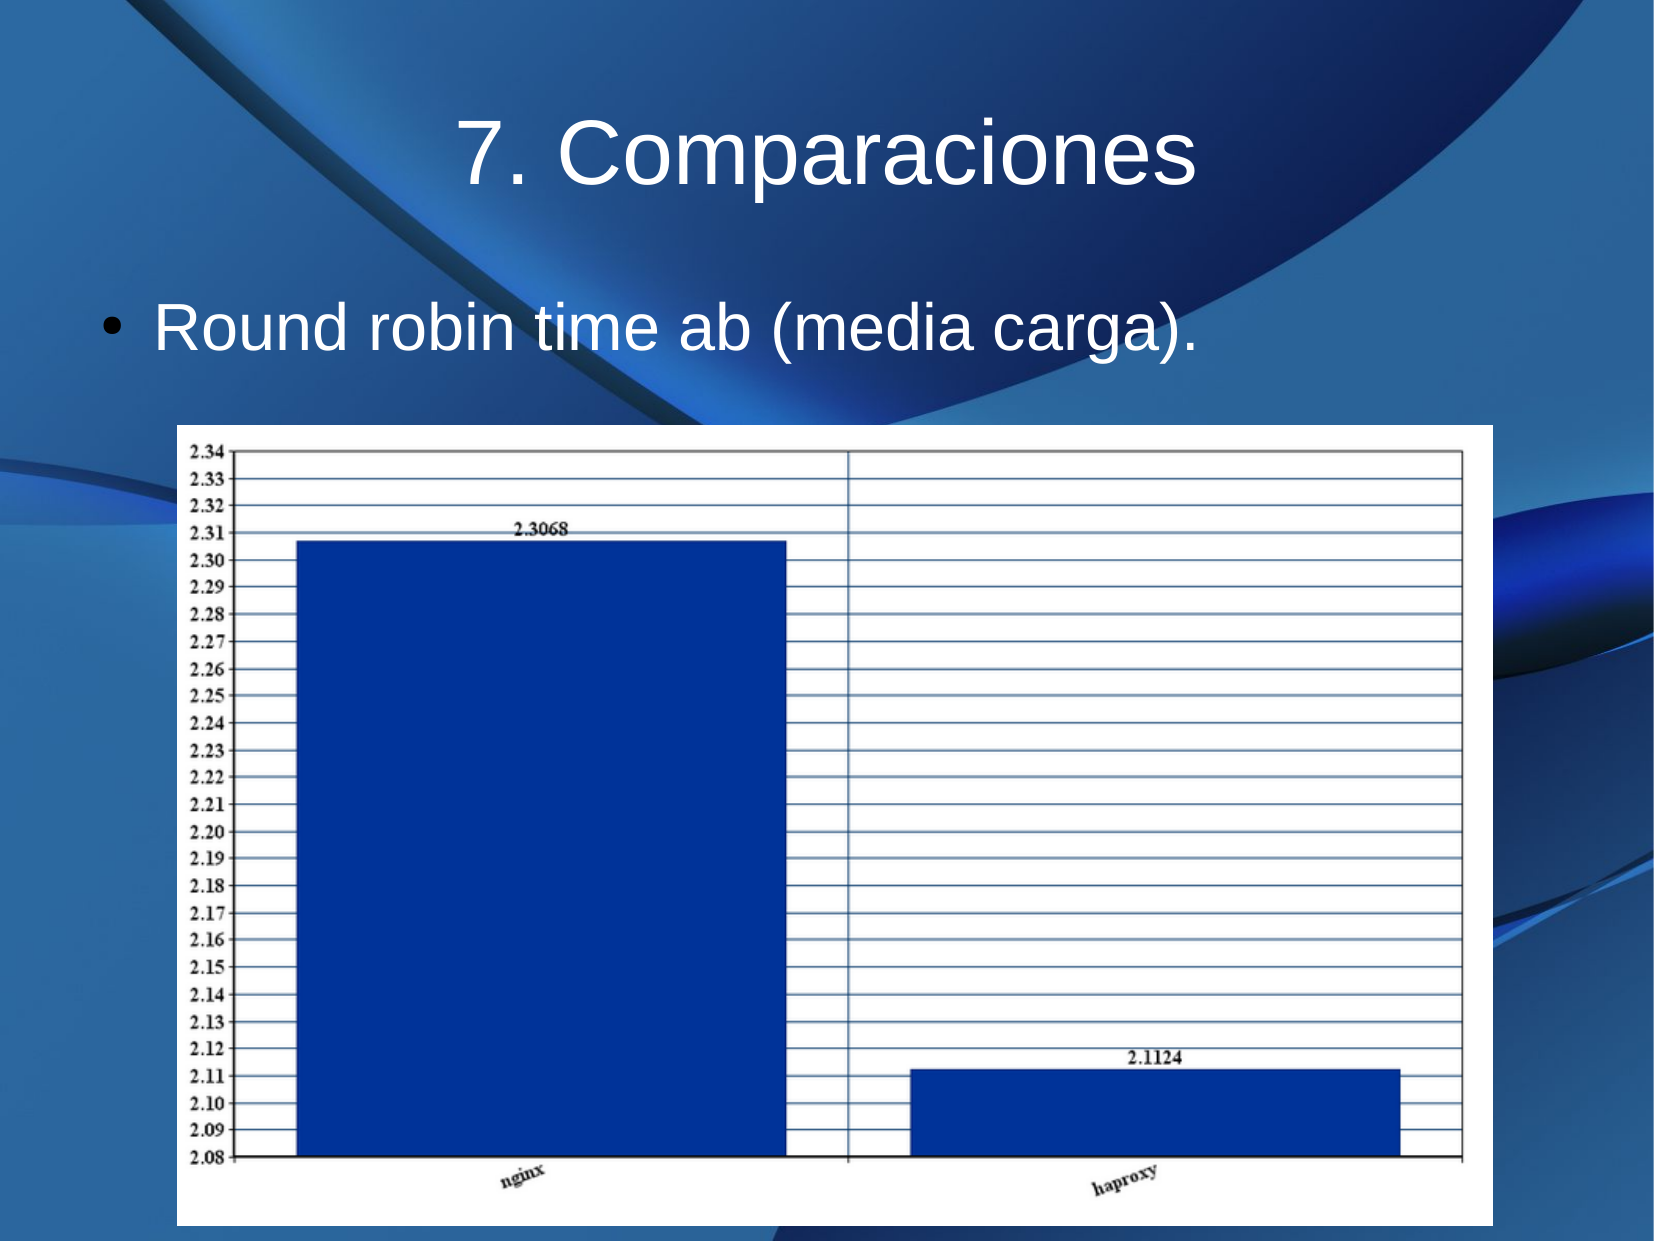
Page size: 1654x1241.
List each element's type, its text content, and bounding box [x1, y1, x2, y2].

title 7. Comparaciones [82, 49, 1571, 257]
list Round robin time ab (media carga). [82, 290, 1571, 1109]
picture [0, 0, 1654, 1241]
